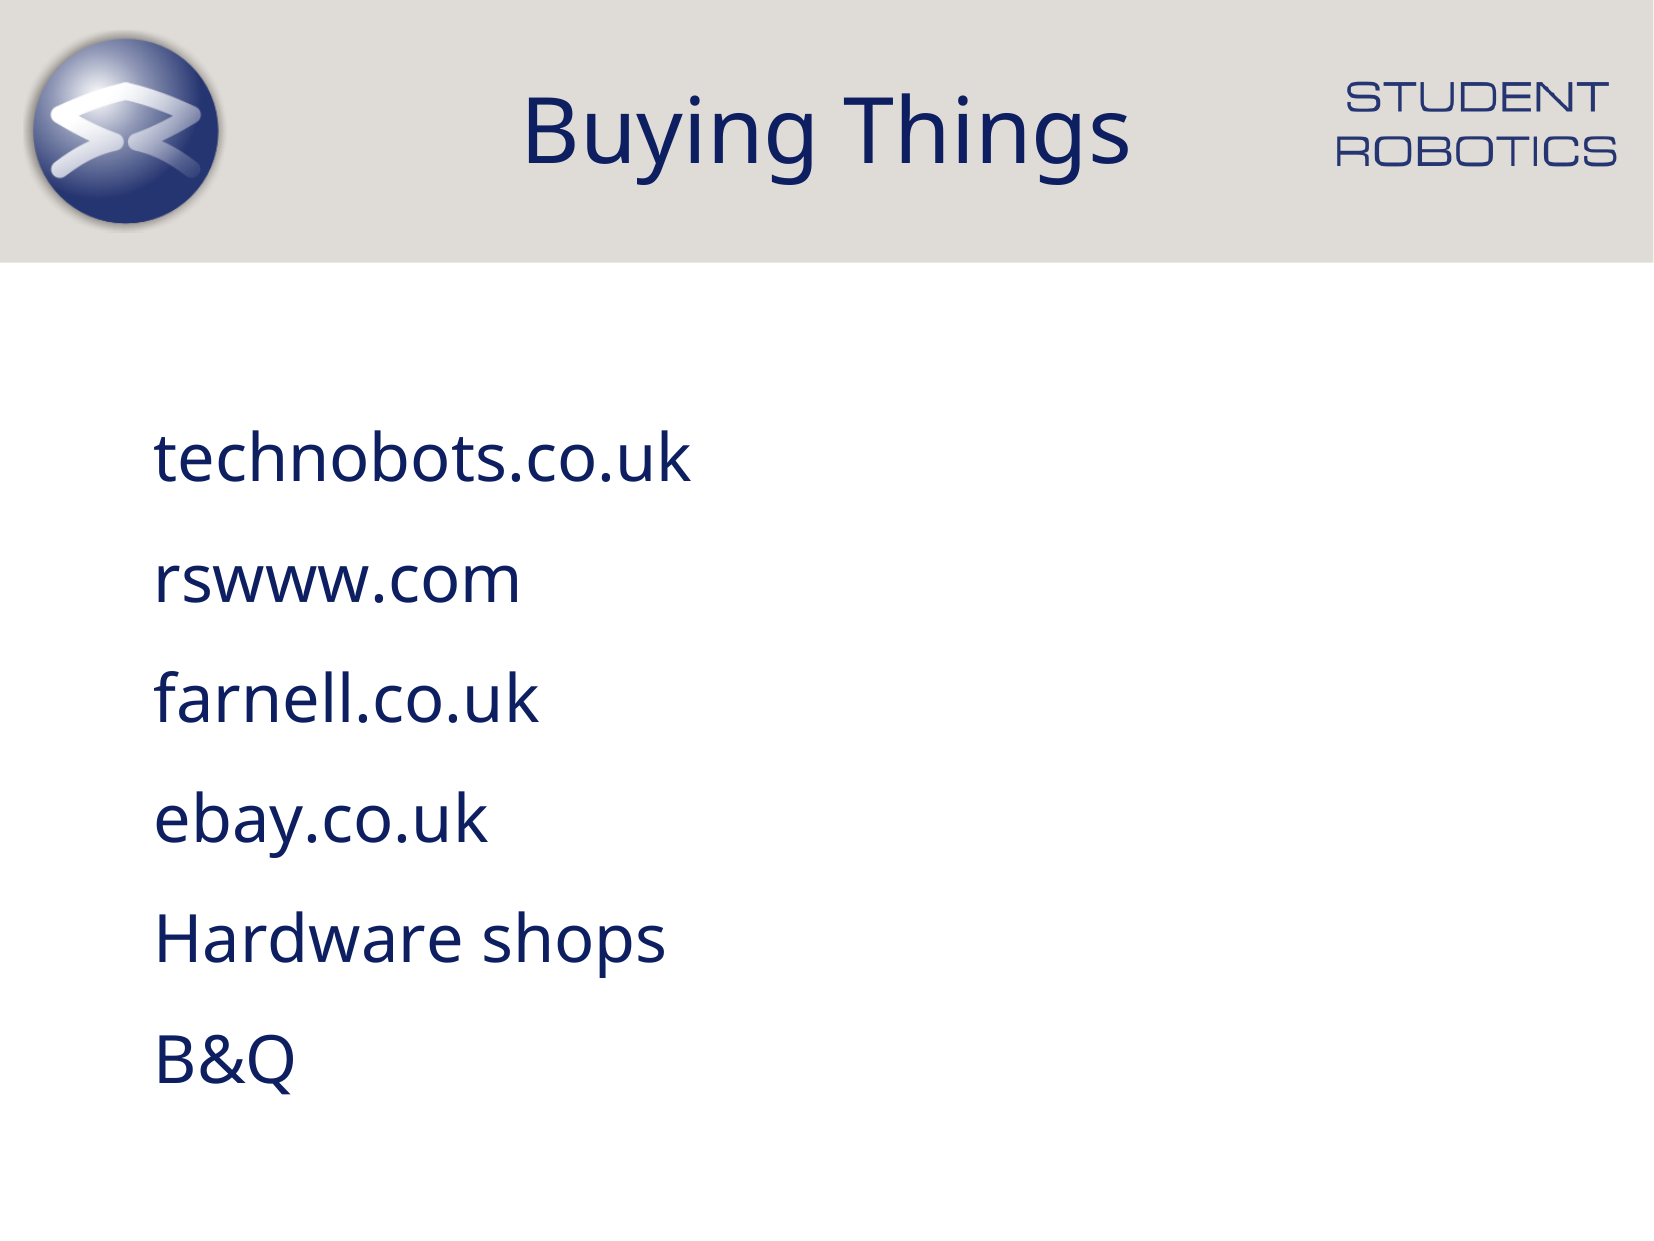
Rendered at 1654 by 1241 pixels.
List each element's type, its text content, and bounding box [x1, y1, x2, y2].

title Buying Things [82, 0, 1571, 257]
list technobots.co.uk rswww.com farnell.co.uk ebay.co.uk Hardware shops B&Q [82, 290, 1571, 1227]
picture [9, 19, 82, 245]
picture [1571, 68, 1633, 174]
